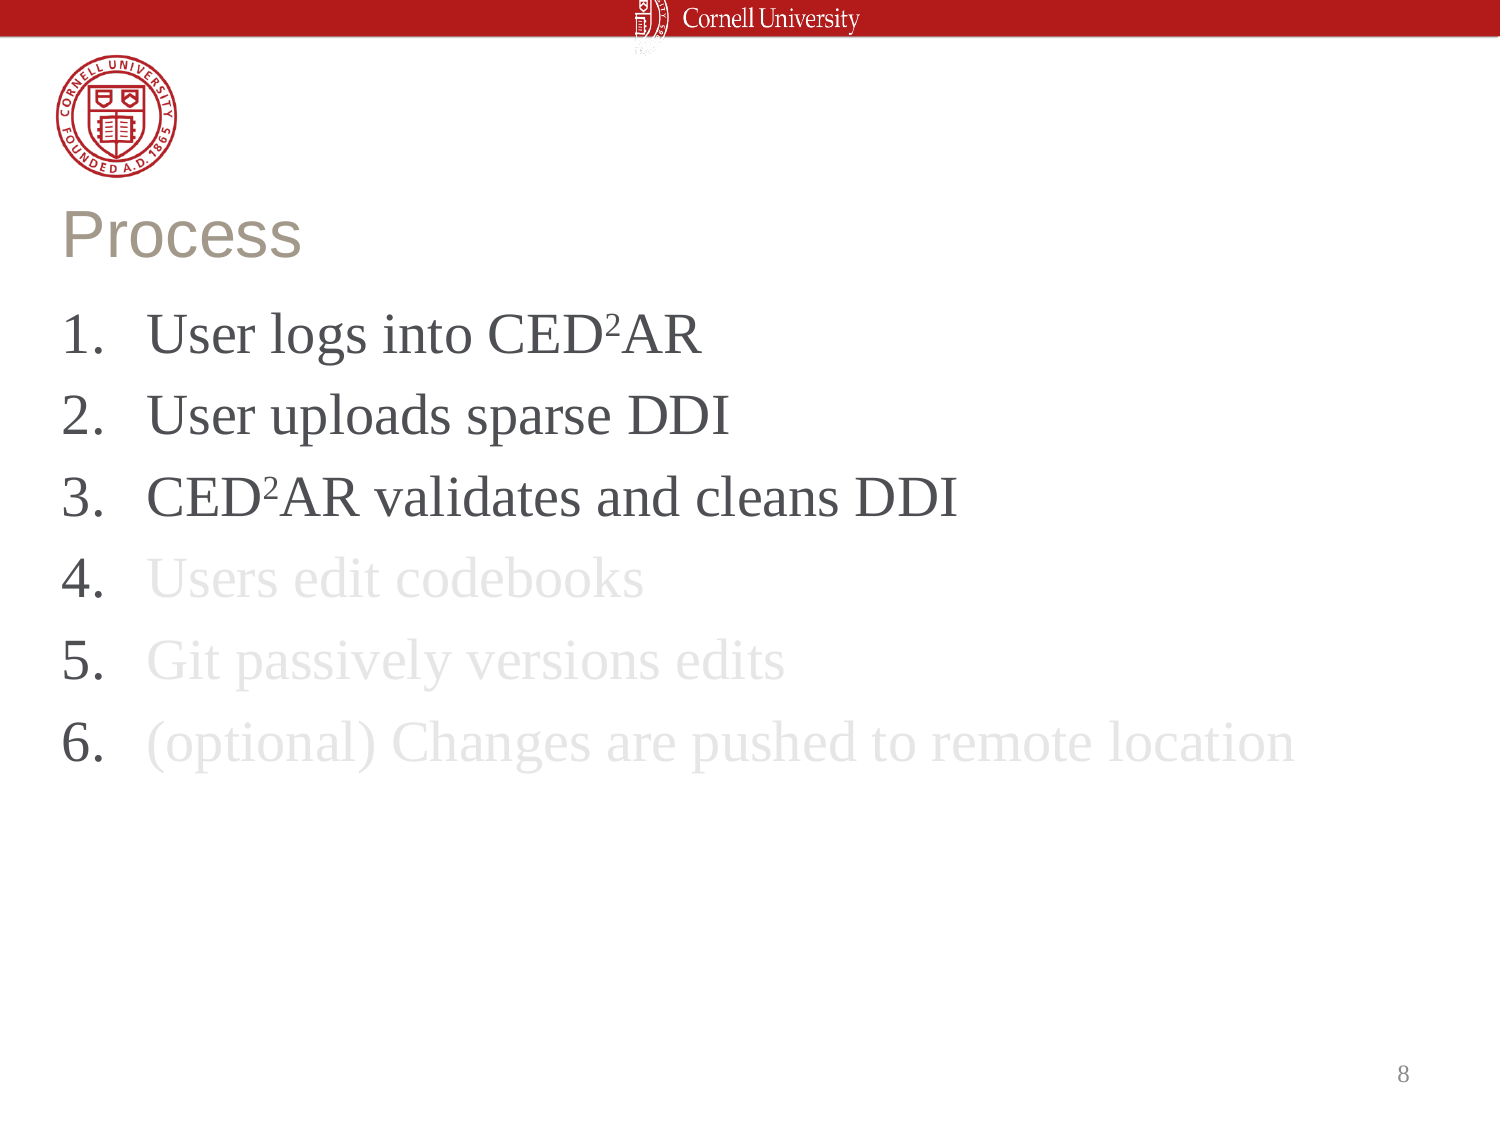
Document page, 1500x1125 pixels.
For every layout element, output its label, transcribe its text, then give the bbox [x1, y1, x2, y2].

slide_number <number> [1074, 1042, 1425, 1103]
list User logs into CED2AR User uploads sparse DDI CED2AR validates and cleans DDI Users edit codebooks Git passively versions edits (optional) Changes are pushed to remote location [46, 288, 1471, 944]
picture [635, 0, 860, 60]
picture [50, 50, 195, 174]
title Process [46, 174, 1471, 288]
